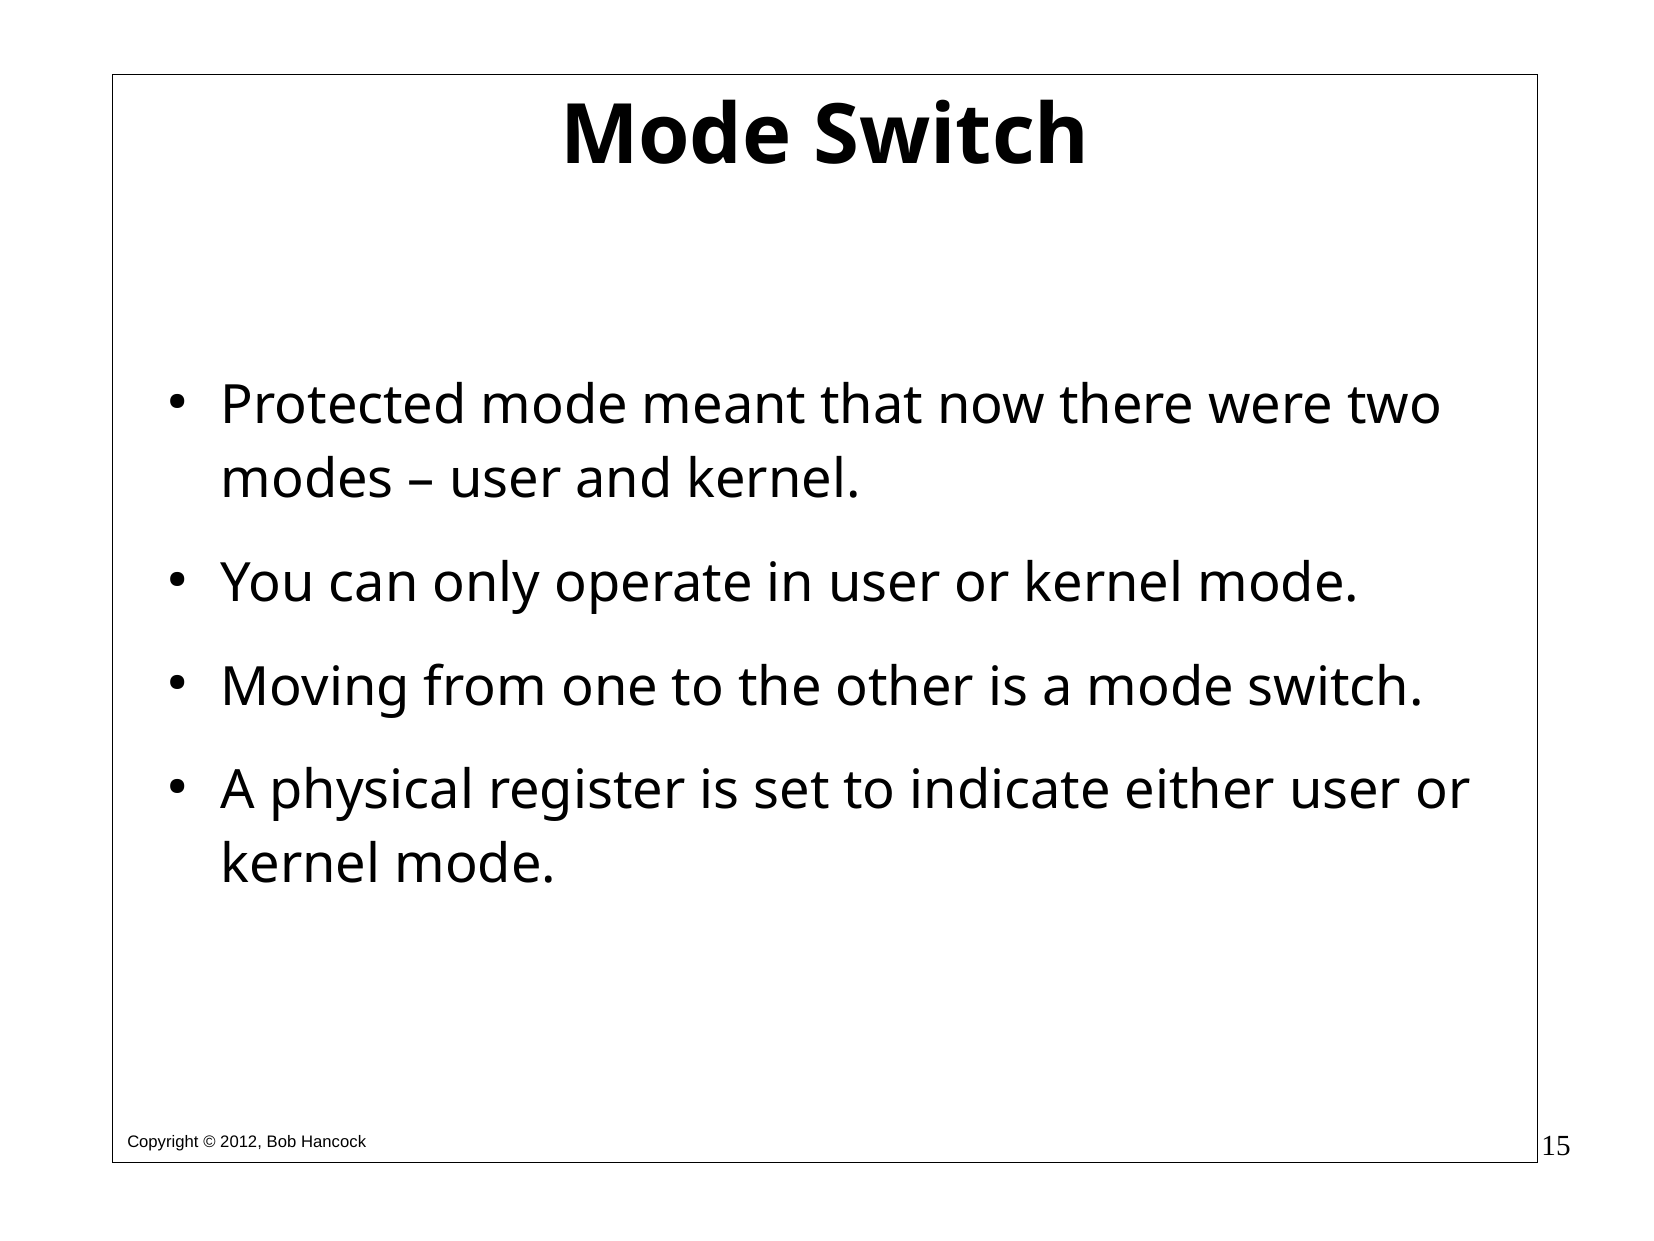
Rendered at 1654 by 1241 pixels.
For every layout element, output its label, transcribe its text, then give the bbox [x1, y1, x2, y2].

title Mode Switch [112, 75, 1538, 188]
text_box Copyright © 2012, Bob Hancock [112, 1125, 382, 1159]
list Protected mode meant that now there were two modes – user and kernel. You can only operate in user or kernel mode. Moving from one to the other is a mode switch. A physical register is set to indicate either user or kernel mode. [150, 262, 1501, 1126]
